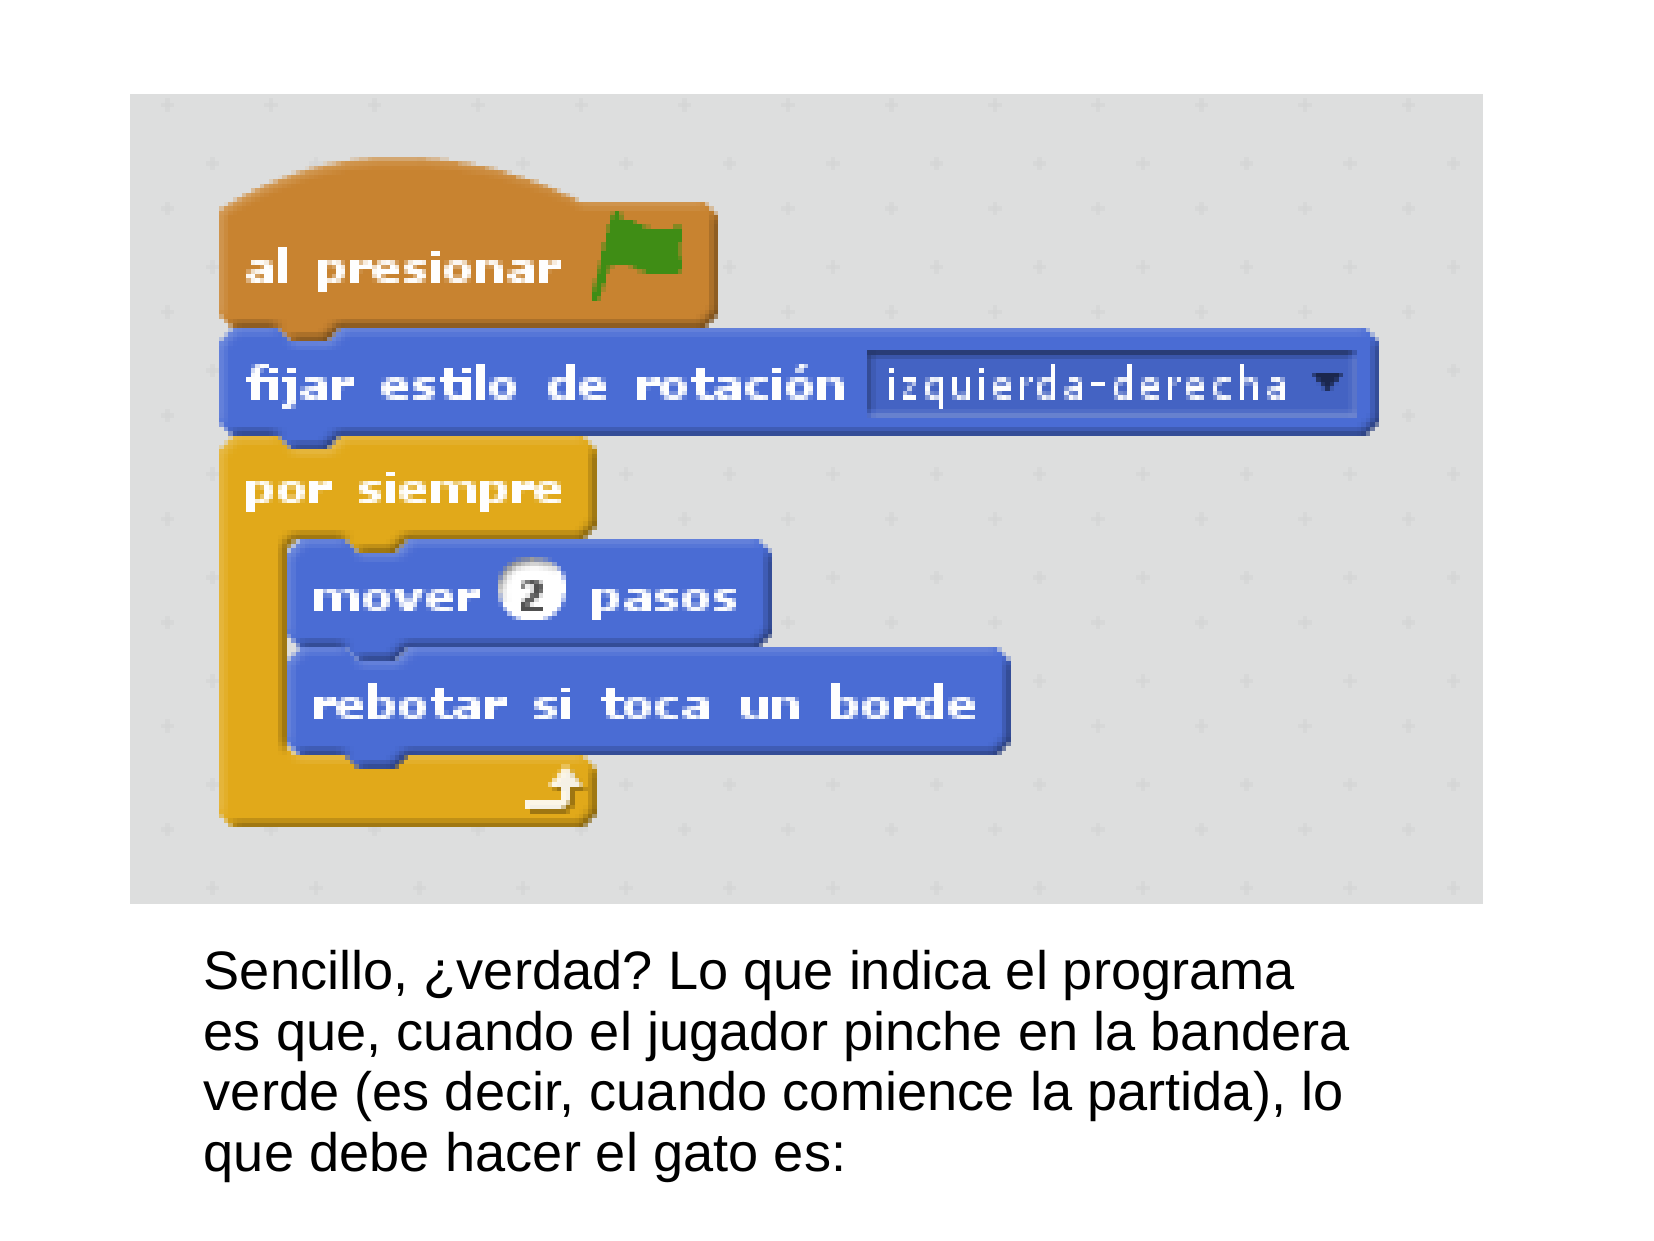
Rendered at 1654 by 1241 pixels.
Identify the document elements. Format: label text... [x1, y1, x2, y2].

picture [130, 94, 1483, 904]
text_box Sencillo, ¿verdad? Lo que indica el programa es que, cuando el jugador pinche en la bandera verde (es decir, cuando comience la partida), lo que debe hacer el gato es: [188, 933, 1381, 1191]
